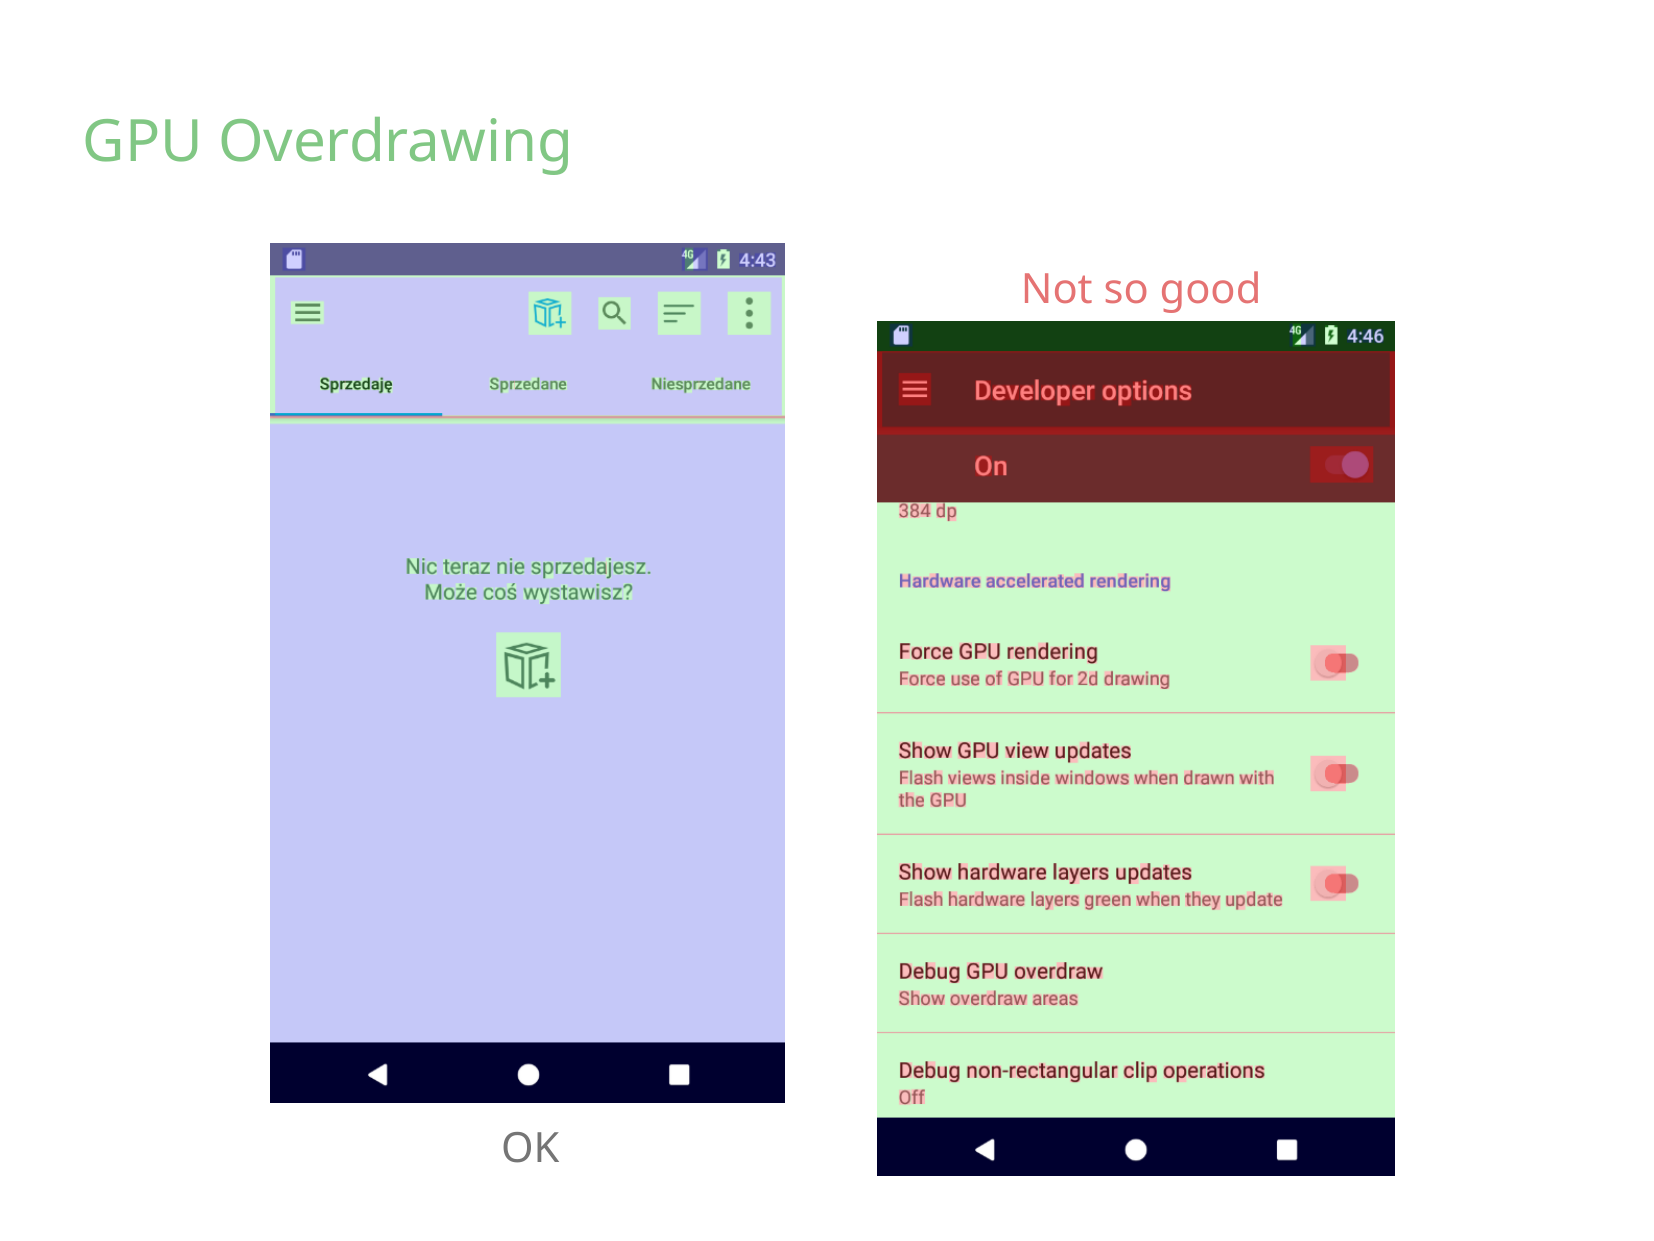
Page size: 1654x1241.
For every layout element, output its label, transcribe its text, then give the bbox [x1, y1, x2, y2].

text_box Not so good [1006, 251, 1253, 316]
text_box OK [486, 1110, 571, 1175]
picture [877, 321, 1395, 1176]
title GPU Overdrawing [82, 35, 1571, 243]
picture [270, 243, 785, 1103]
